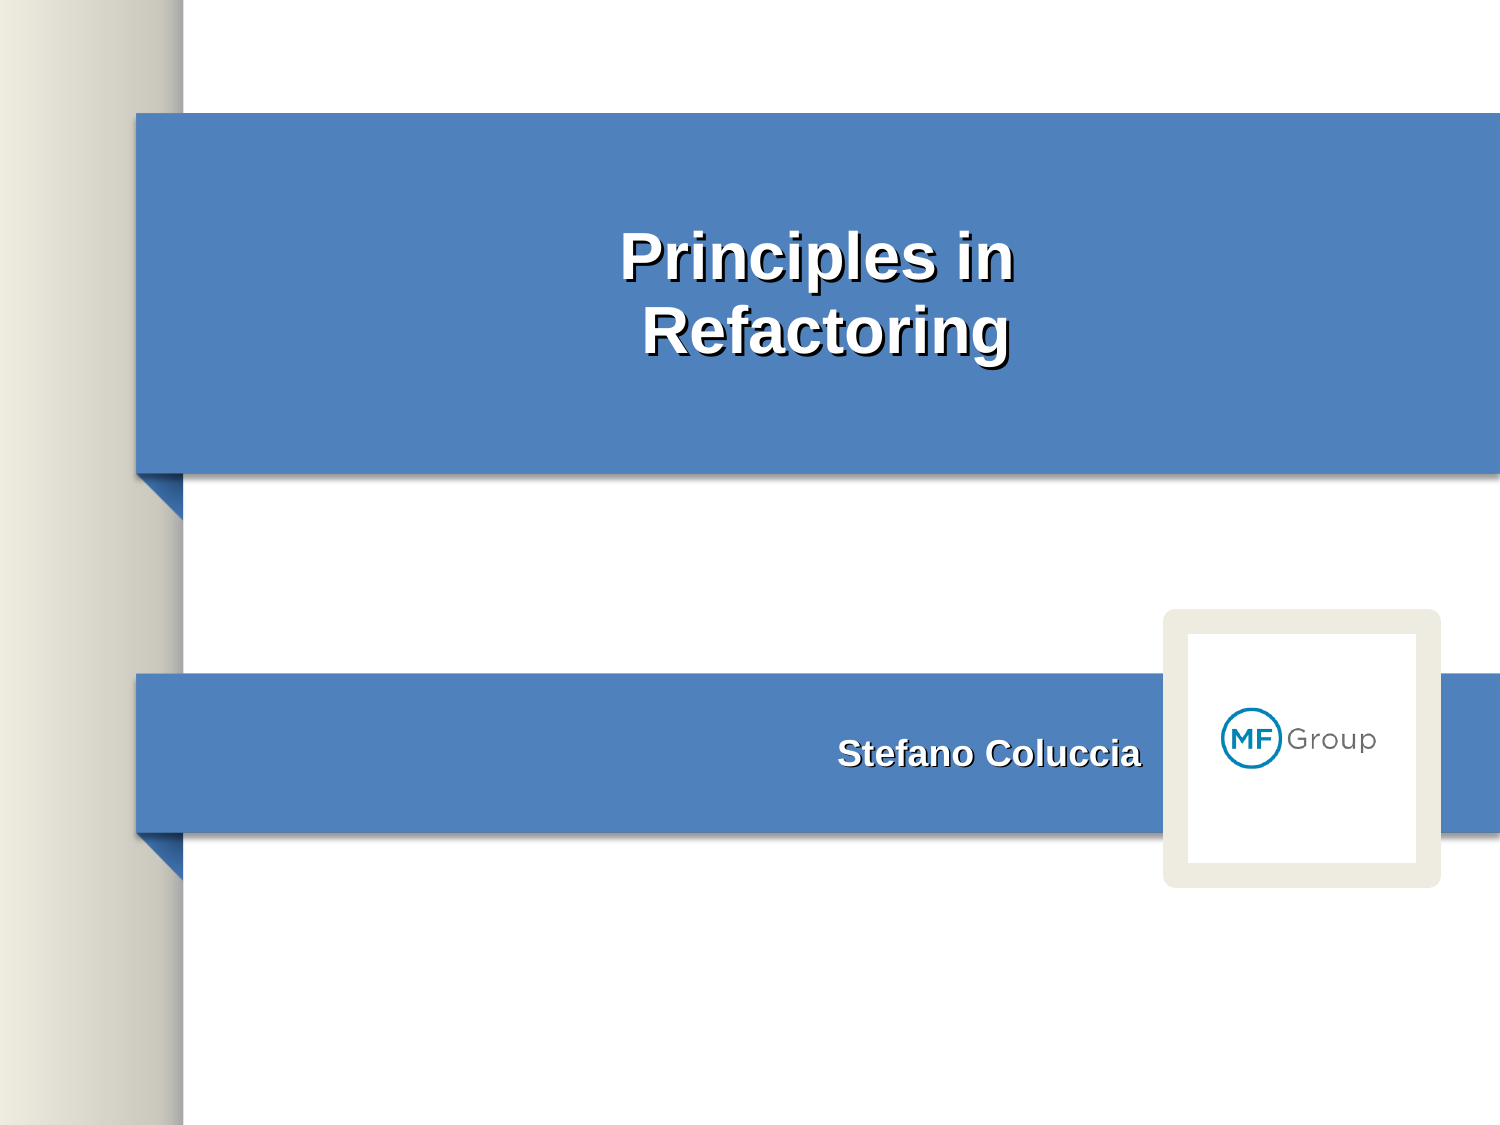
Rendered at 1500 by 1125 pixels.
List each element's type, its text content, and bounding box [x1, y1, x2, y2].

title Principles in Refactoring [177, 173, 1477, 415]
title Stefano Coluccia [826, 708, 1152, 798]
picture [0, 0, 1500, 1125]
